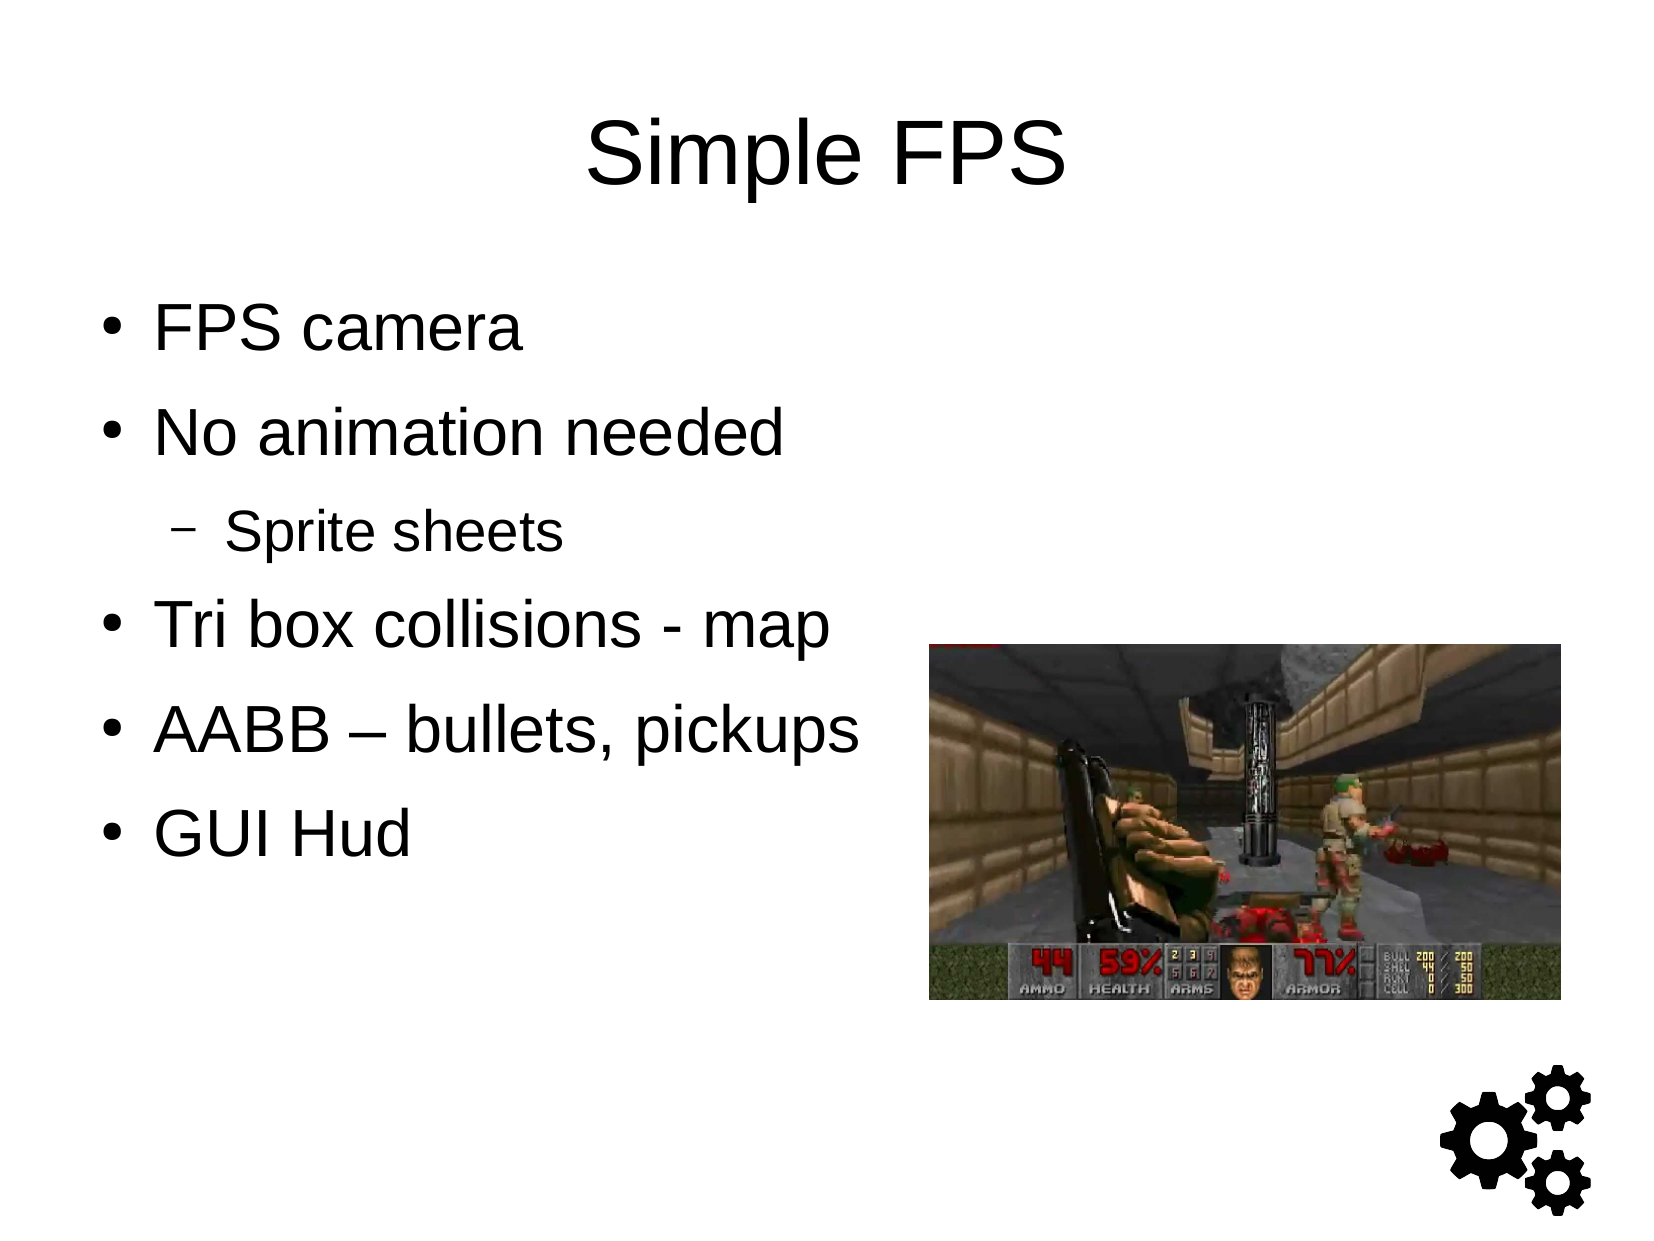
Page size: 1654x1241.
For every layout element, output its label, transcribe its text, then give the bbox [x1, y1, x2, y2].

picture [929, 644, 1561, 1000]
picture [1440, 1065, 1591, 1216]
list FPS camera No animation needed Sprite sheets Tri box collisions - map AABB – bullets, pickups GUI Hud [82, 290, 1571, 1010]
title Simple FPS [82, 49, 1571, 257]
